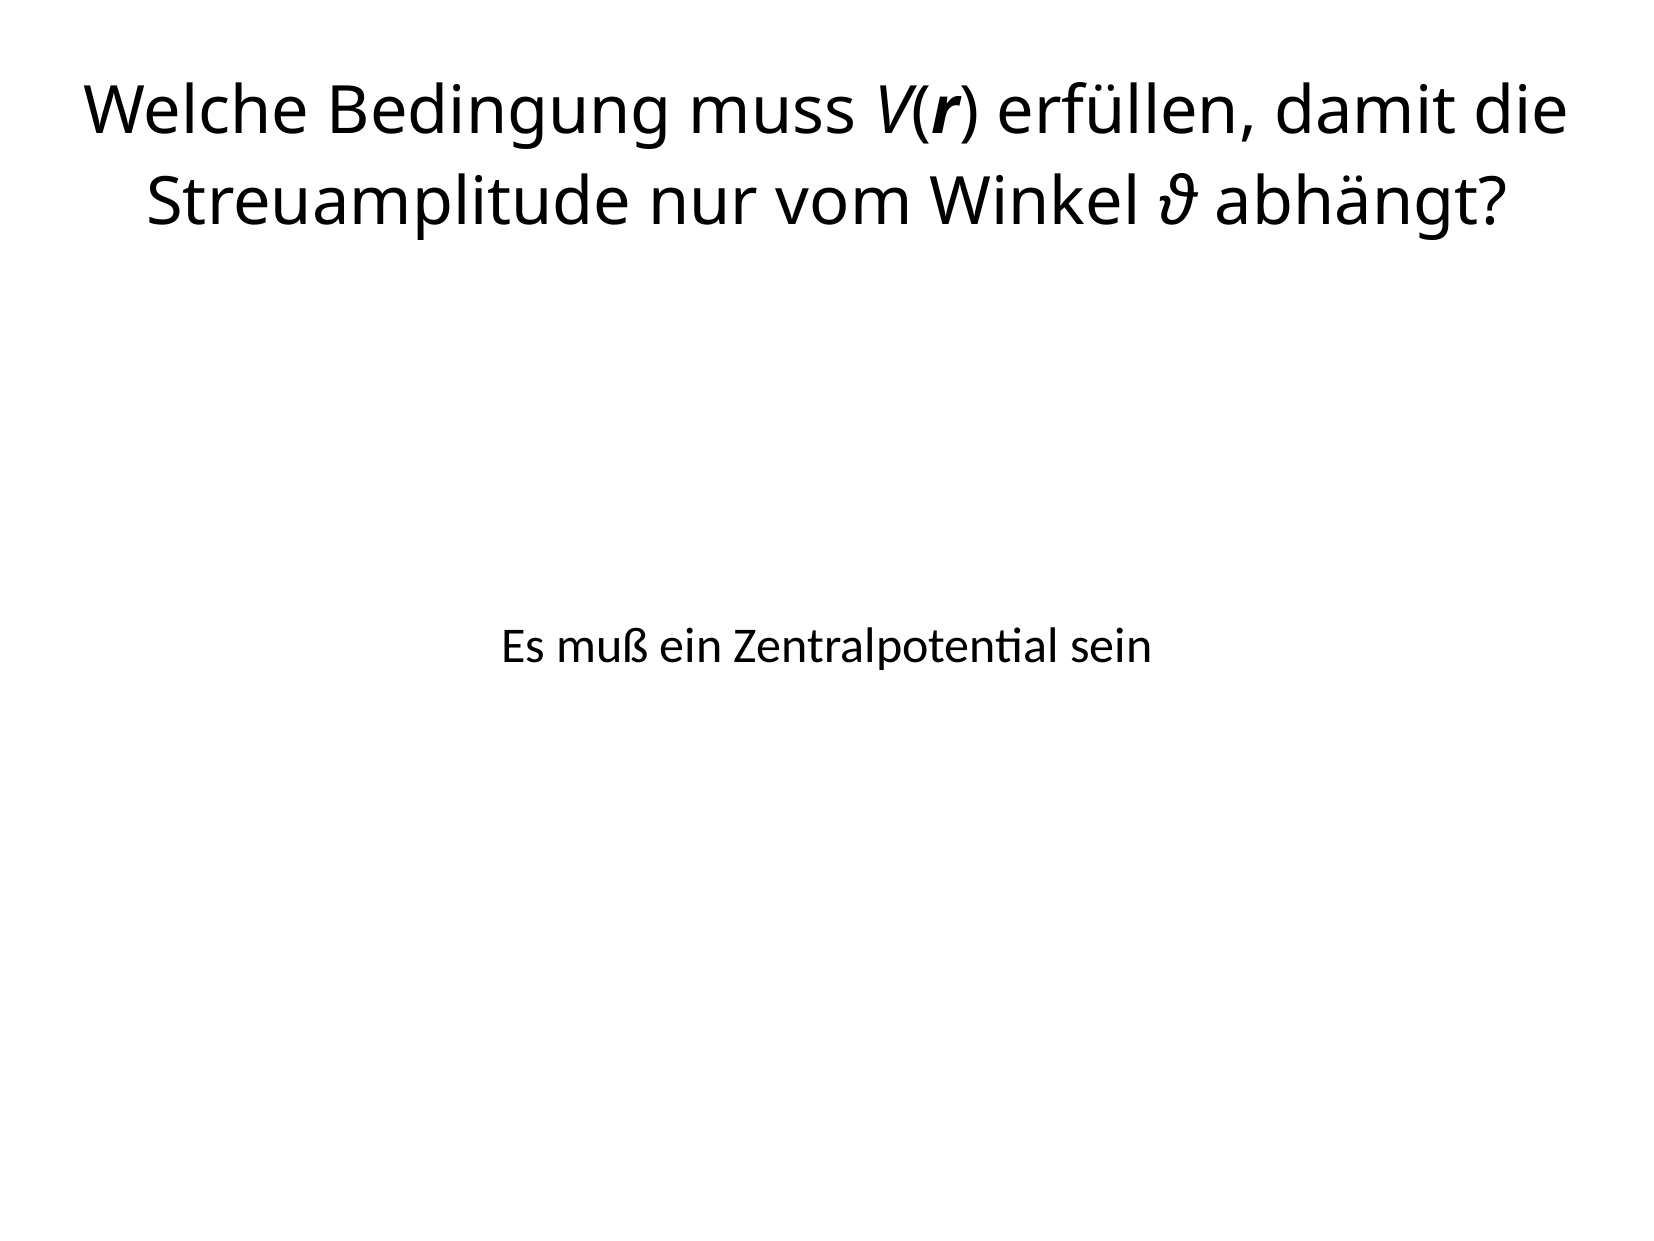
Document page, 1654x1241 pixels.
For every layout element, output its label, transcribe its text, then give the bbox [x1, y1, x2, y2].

title Welche Bedingung muss V(r) erfüllen, damit die Streuamplitude nur vom Winkel ϑ abhängt? [82, 49, 1571, 257]
subtitle Es muß ein Zentralpotential sein [82, 290, 1571, 1010]
